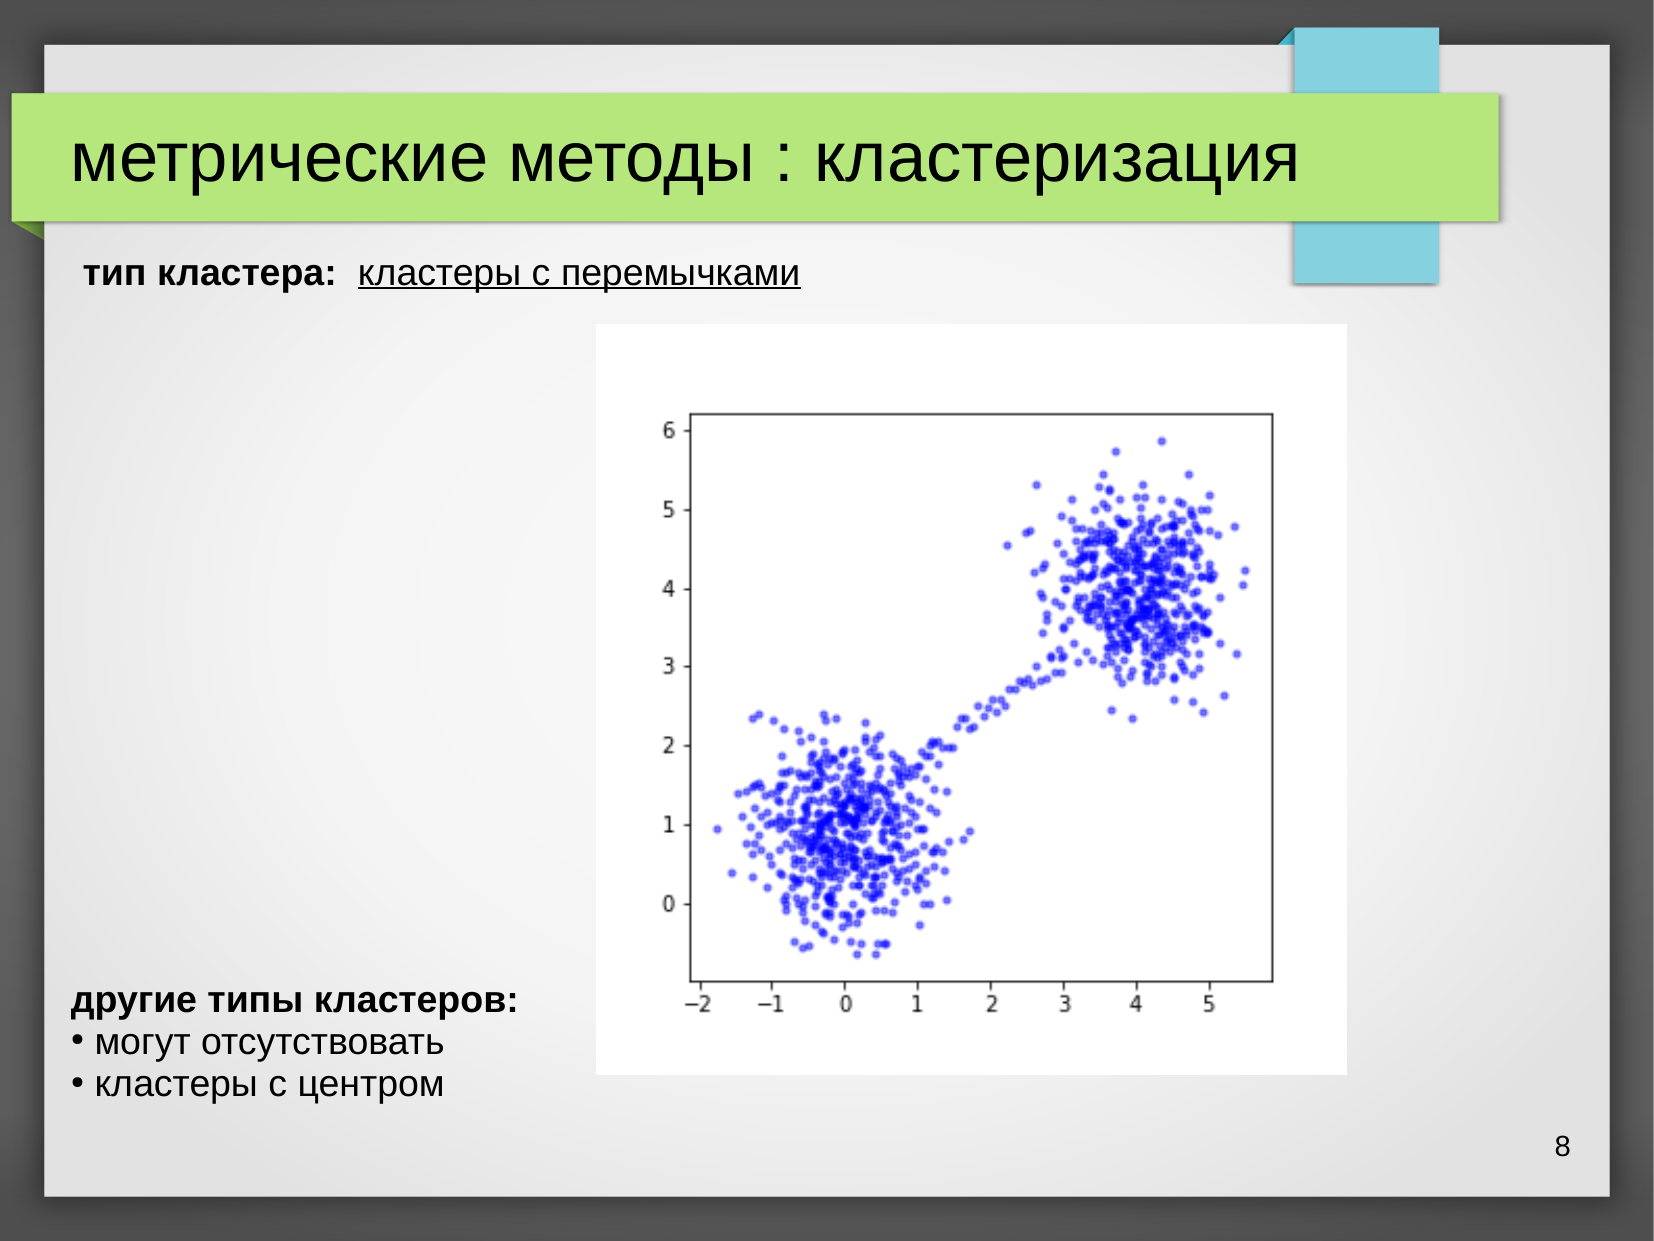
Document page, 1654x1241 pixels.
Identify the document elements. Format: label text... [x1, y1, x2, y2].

subtitle тип кластера: кластеры с перемычками [82, 236, 863, 309]
picture [0, 0, 1654, 1241]
title метрические методы : кластеризация [70, 117, 1382, 197]
text_box другие типы кластеров: могут отсутствовать кластеры с центром [70, 968, 567, 1157]
